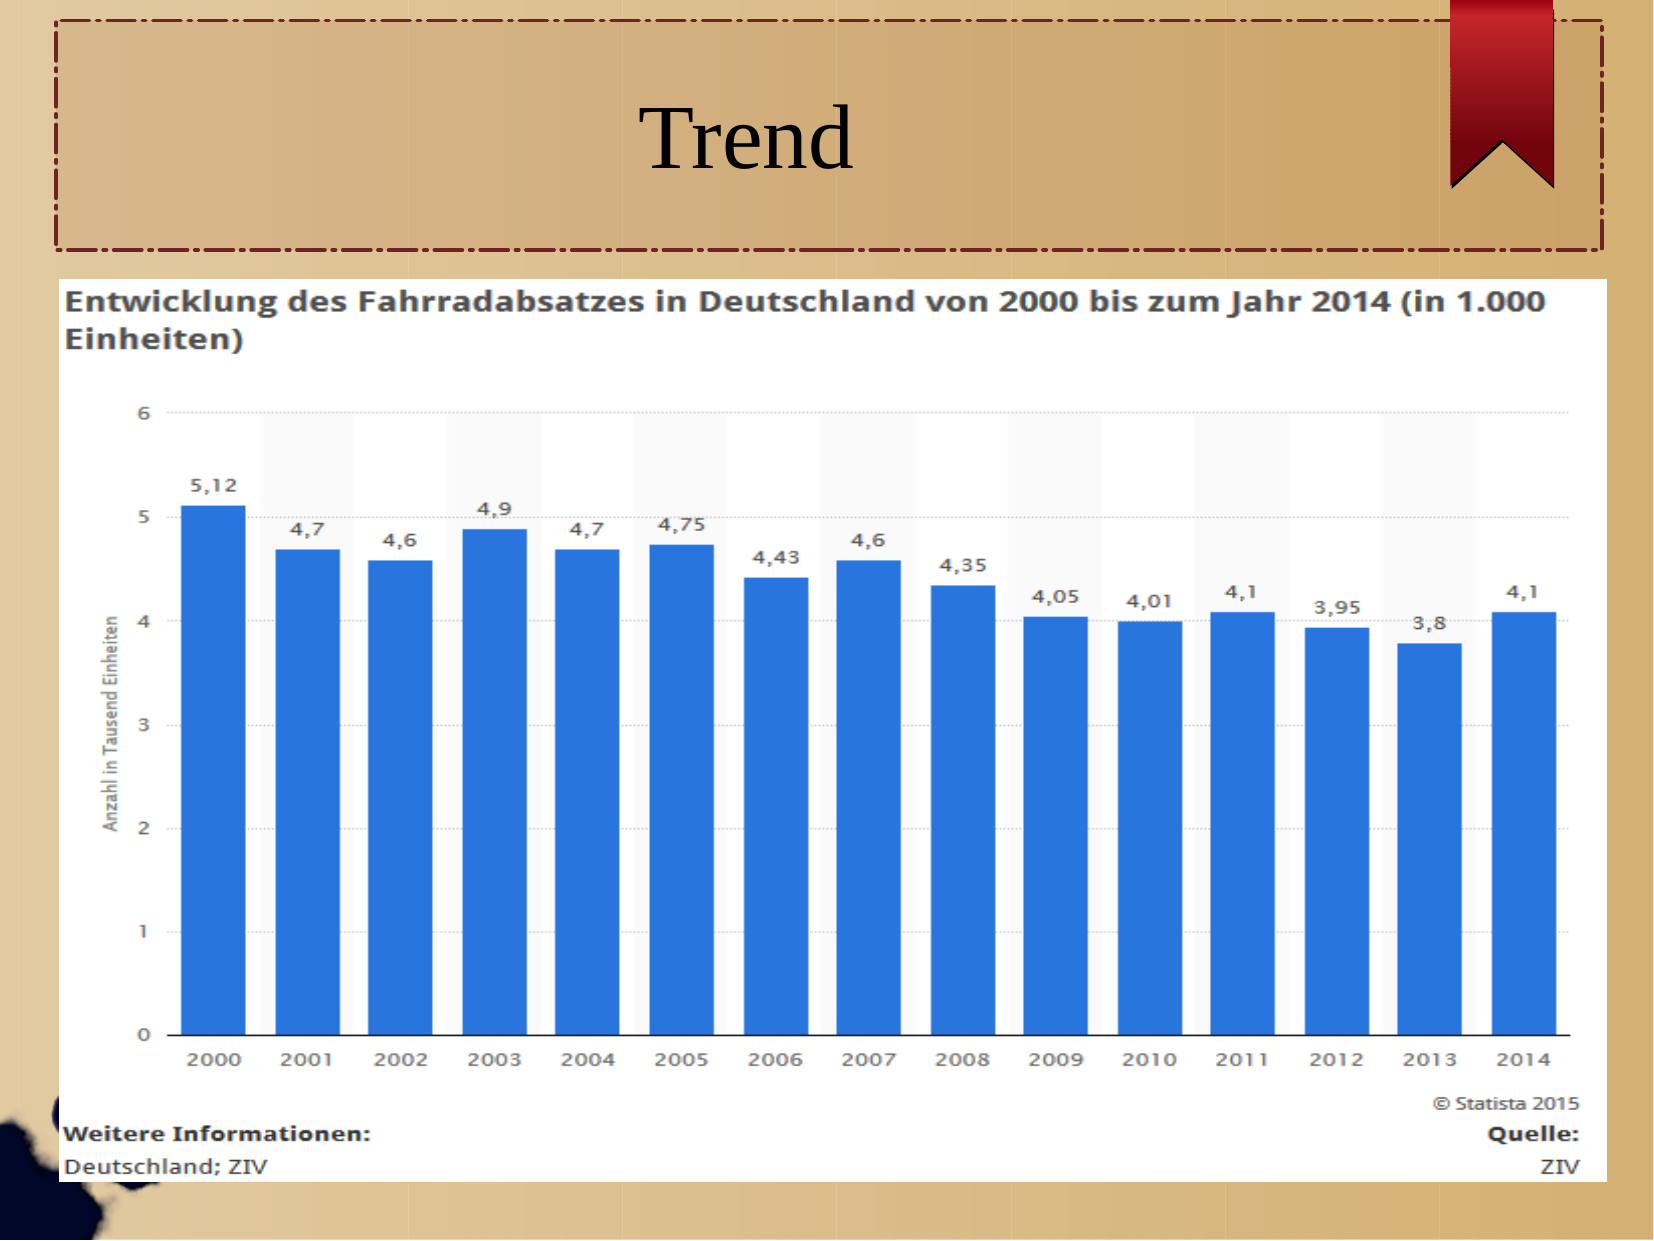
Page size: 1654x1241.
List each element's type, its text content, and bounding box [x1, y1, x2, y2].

title Trend [82, 47, 1412, 229]
picture [59, 279, 1607, 1182]
